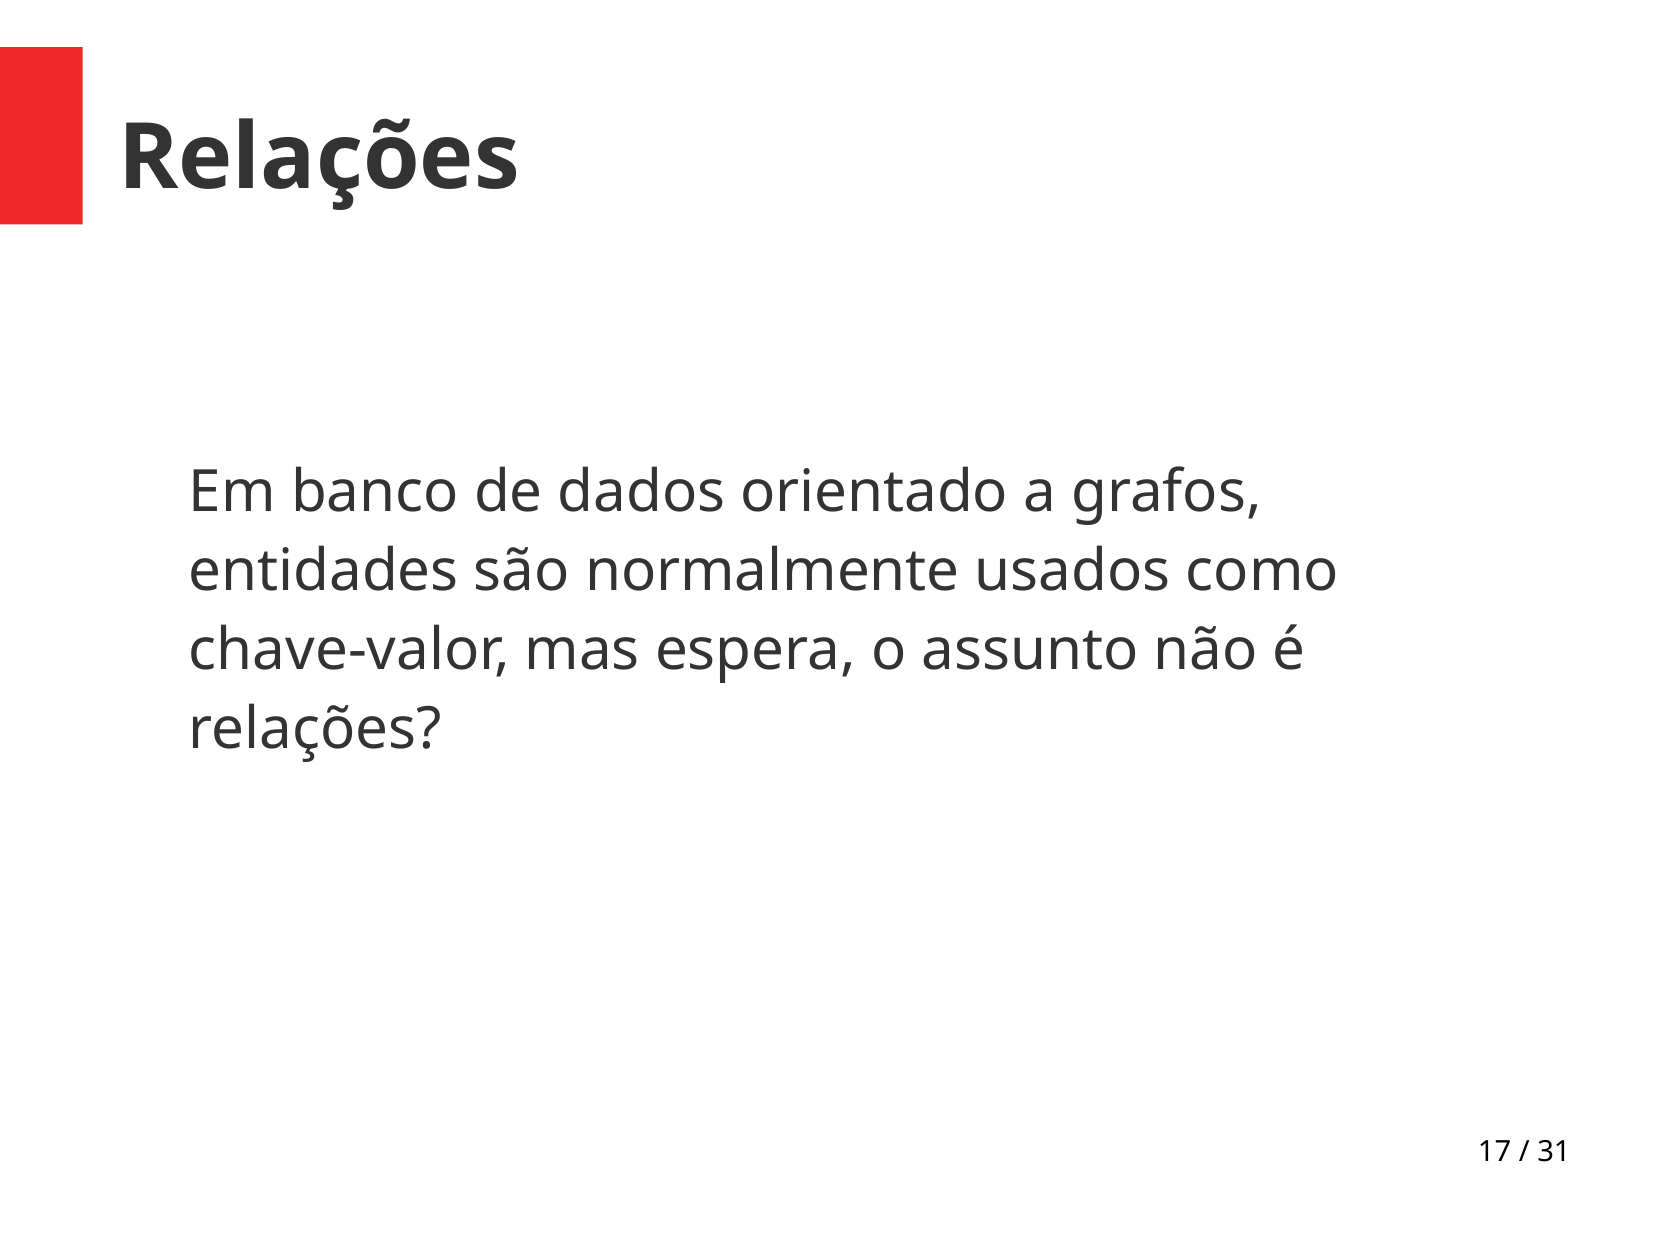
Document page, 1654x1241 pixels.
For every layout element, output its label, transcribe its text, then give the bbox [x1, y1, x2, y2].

title Relações [118, 49, 1571, 257]
list Em banco de dados orientado a grafos, entidades são normalmente usados como chave-valor, mas espera, o assunto não é relações? [118, 448, 1489, 863]
